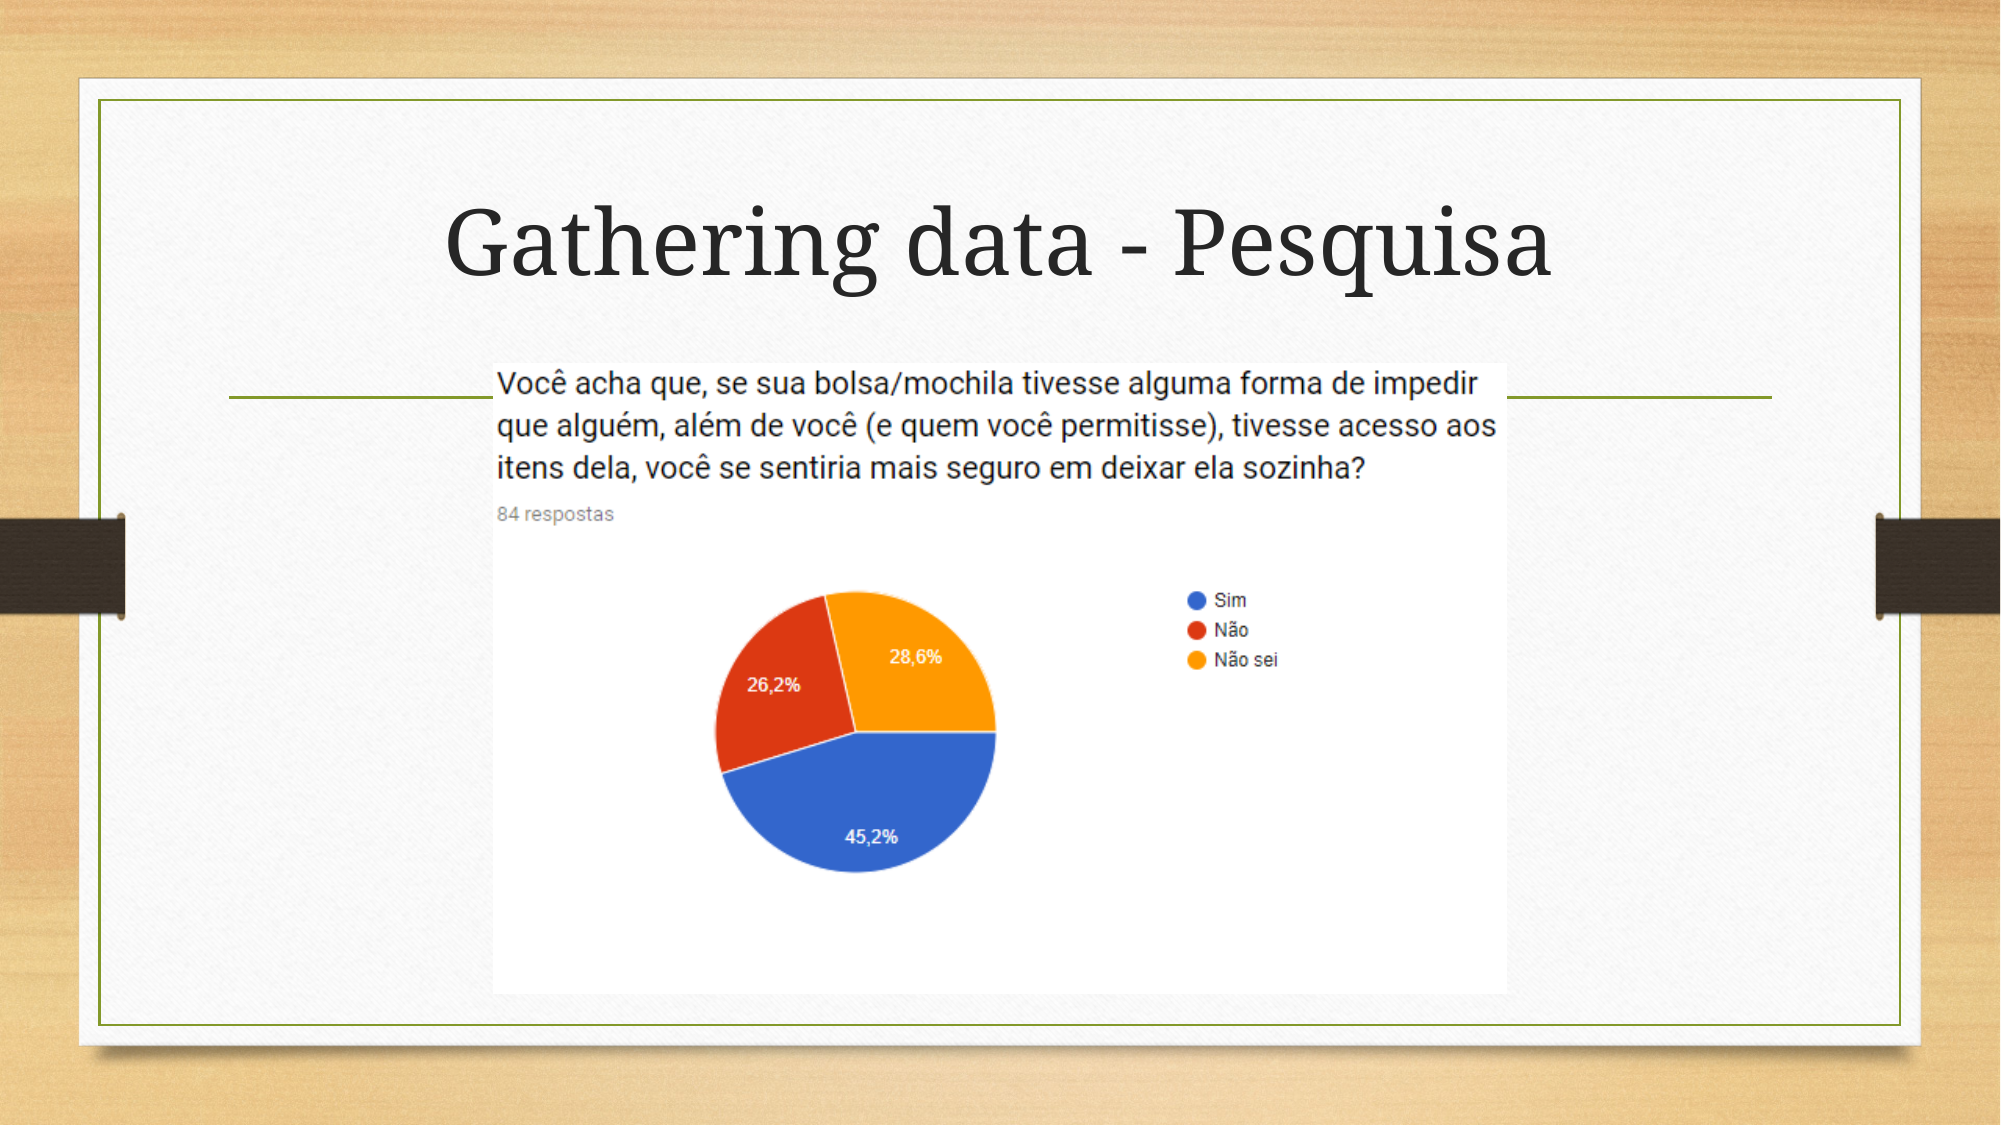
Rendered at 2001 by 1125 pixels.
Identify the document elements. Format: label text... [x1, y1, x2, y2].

picture [493, 363, 1507, 994]
title Gathering data - Pesquisa [212, 131, 1788, 346]
